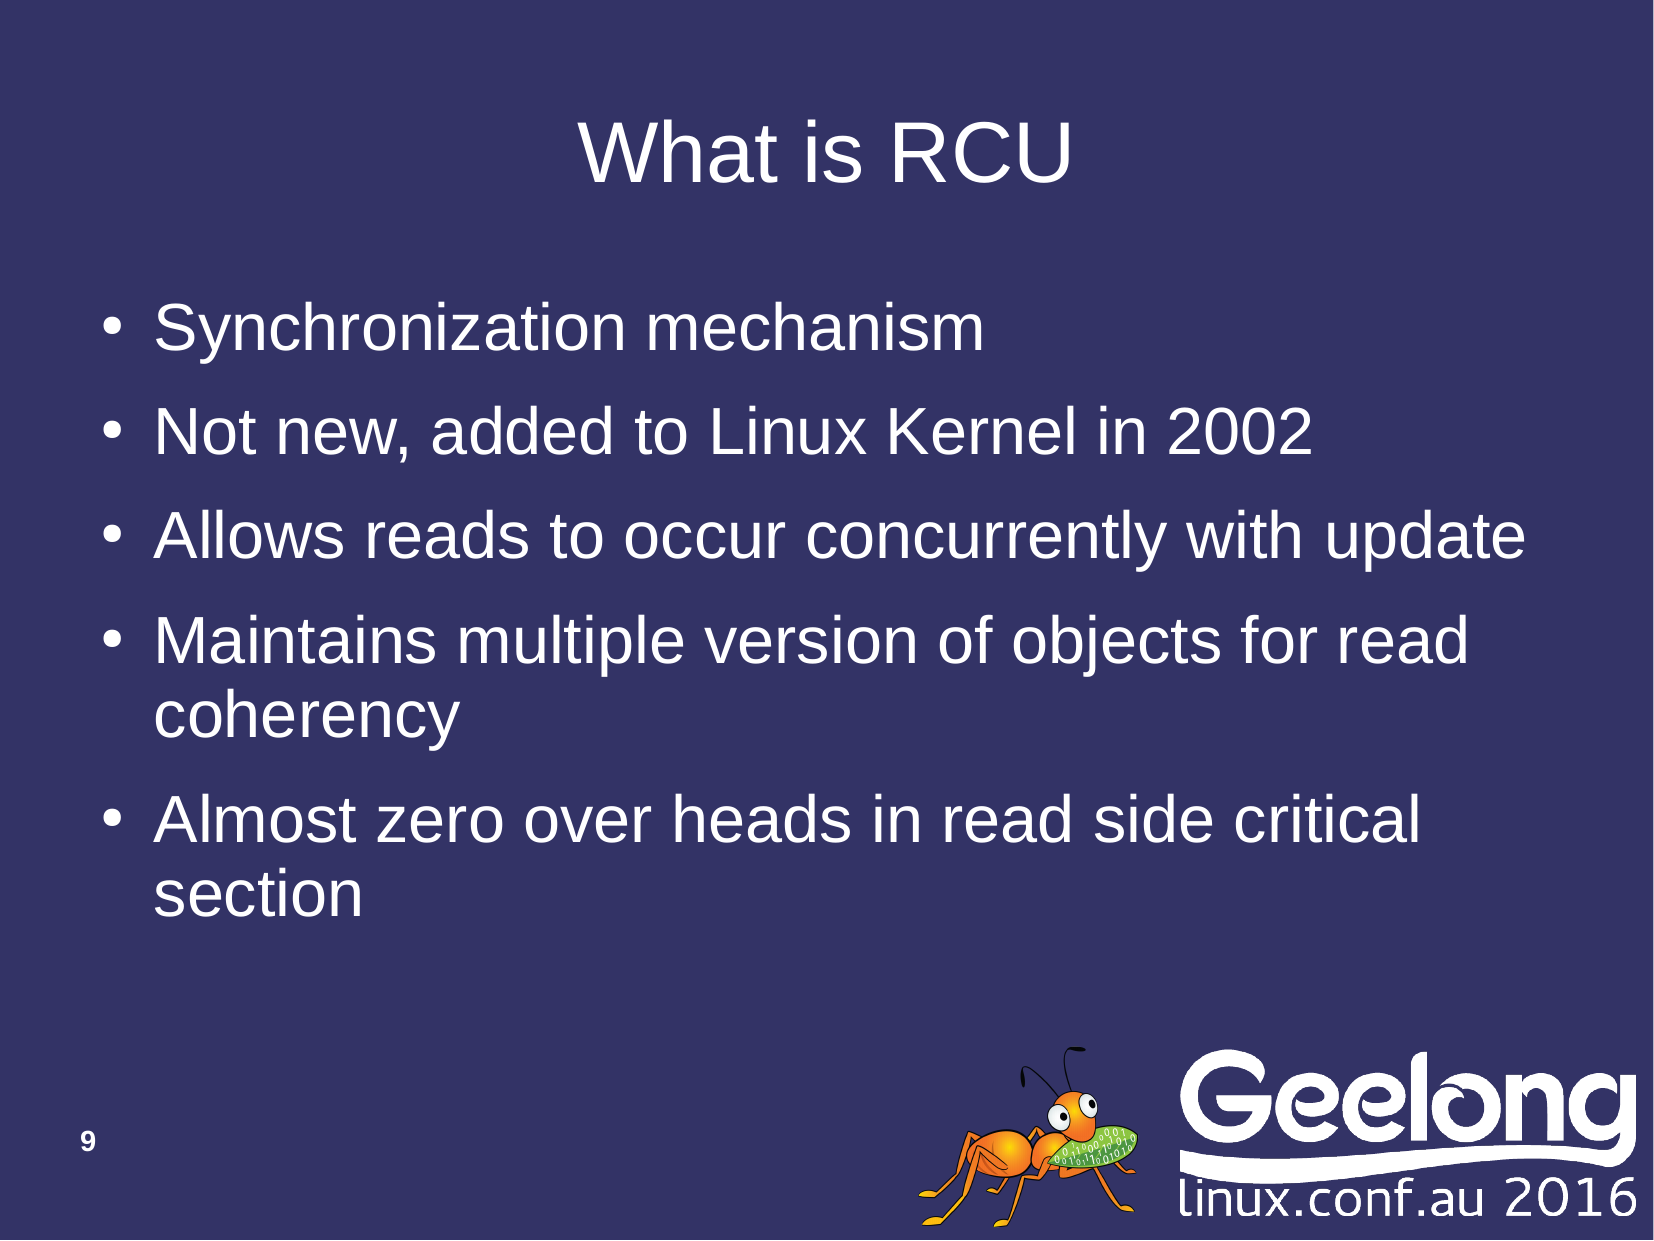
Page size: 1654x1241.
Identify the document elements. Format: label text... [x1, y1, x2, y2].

picture [915, 1044, 1141, 1231]
picture [1180, 1049, 1636, 1216]
title What is RCU [82, 49, 1571, 257]
list Synchronization mechanism Not new, added to Linux Kernel in 2002 Allows reads to occur concurrently with update Maintains multiple version of objects for read coherency Almost zero over heads in read side critical section [82, 290, 1571, 1010]
